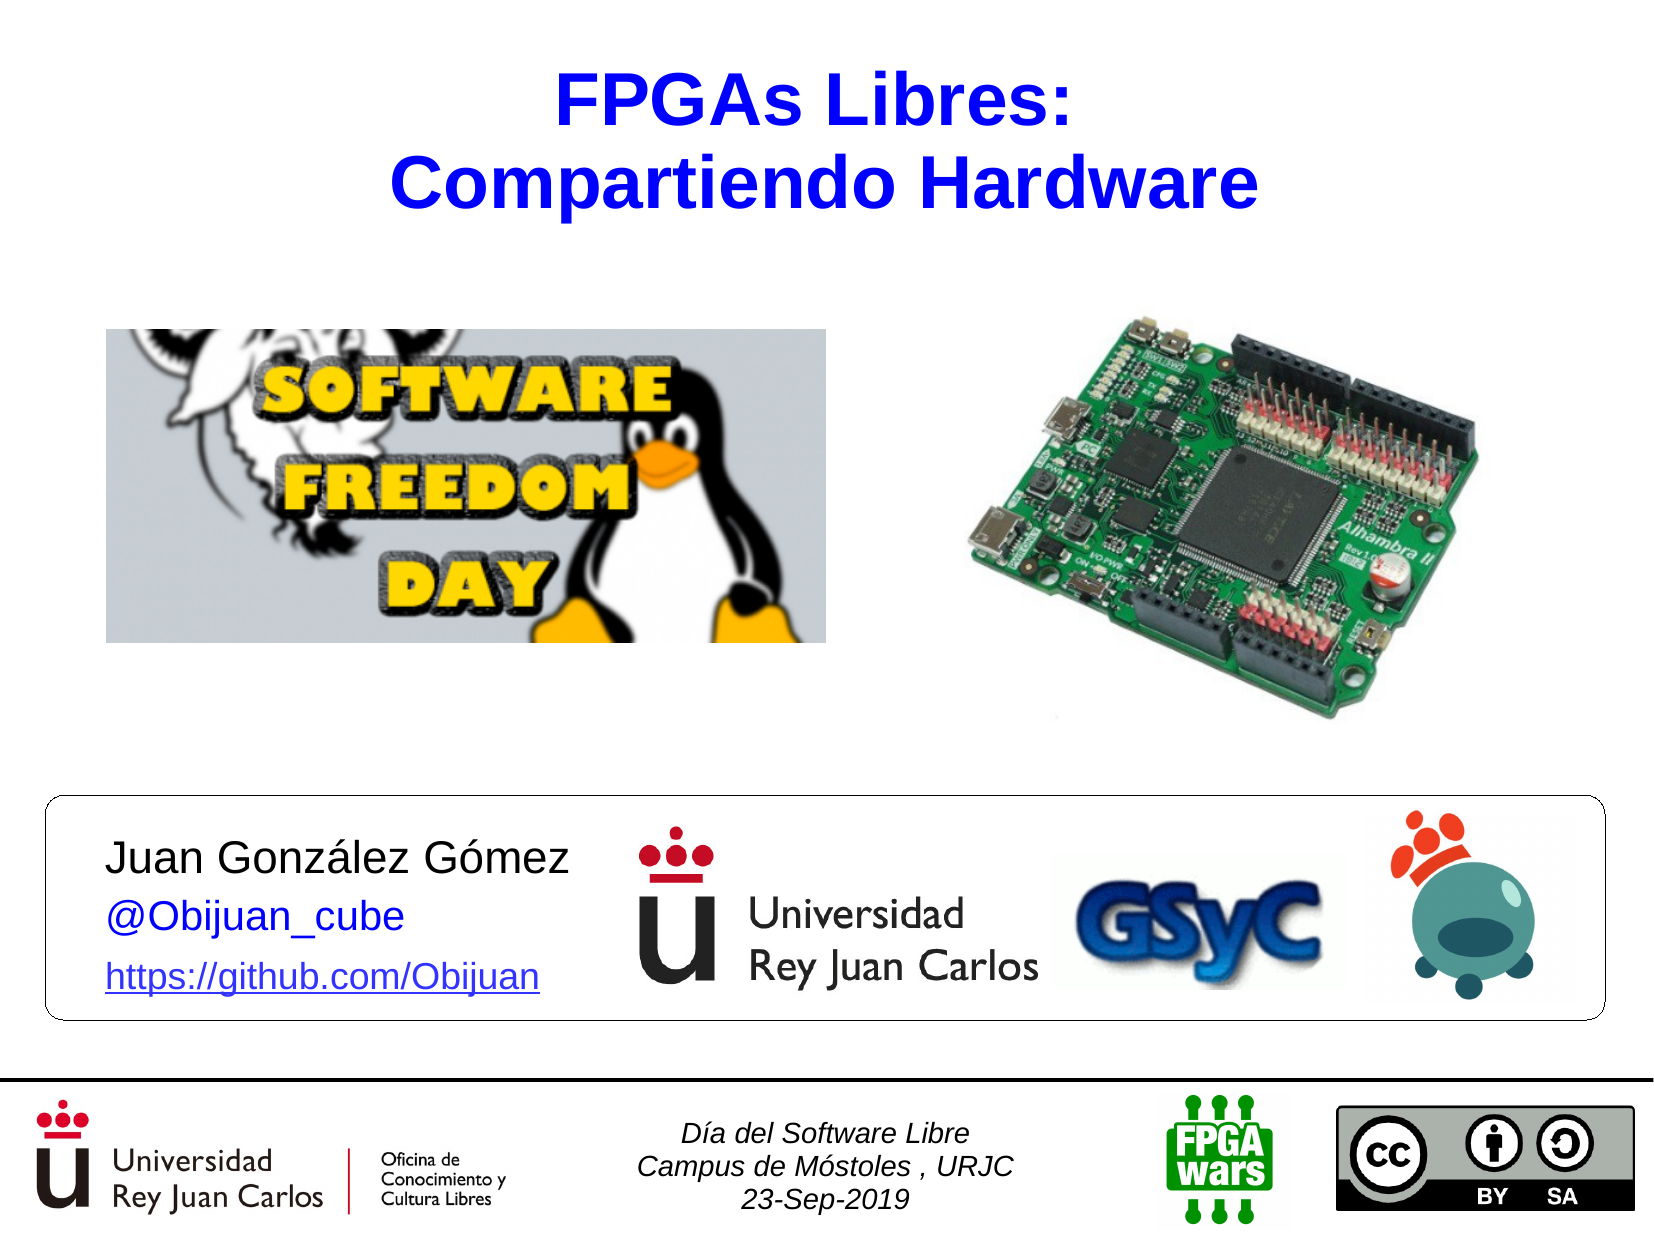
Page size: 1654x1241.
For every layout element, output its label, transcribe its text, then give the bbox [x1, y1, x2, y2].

picture [30, 1094, 512, 1216]
text_box https://github.com/Obijuan [90, 948, 556, 1006]
picture [1336, 1094, 1636, 1221]
text_box Día del Software Libre Campus de Móstoles , URJC 23-Sep-2019 [586, 1110, 1066, 1224]
picture [945, 299, 1501, 740]
text_box @Obijuan_cube [90, 885, 451, 961]
text_box [45, 795, 1606, 1021]
picture [1365, 810, 1576, 1006]
title FPGAs Libres: Compartiendo Hardware [165, 30, 1486, 253]
picture [106, 329, 826, 643]
text_box Juan González Gómez [90, 825, 601, 916]
picture [612, 809, 1346, 1006]
picture [1155, 1094, 1291, 1230]
